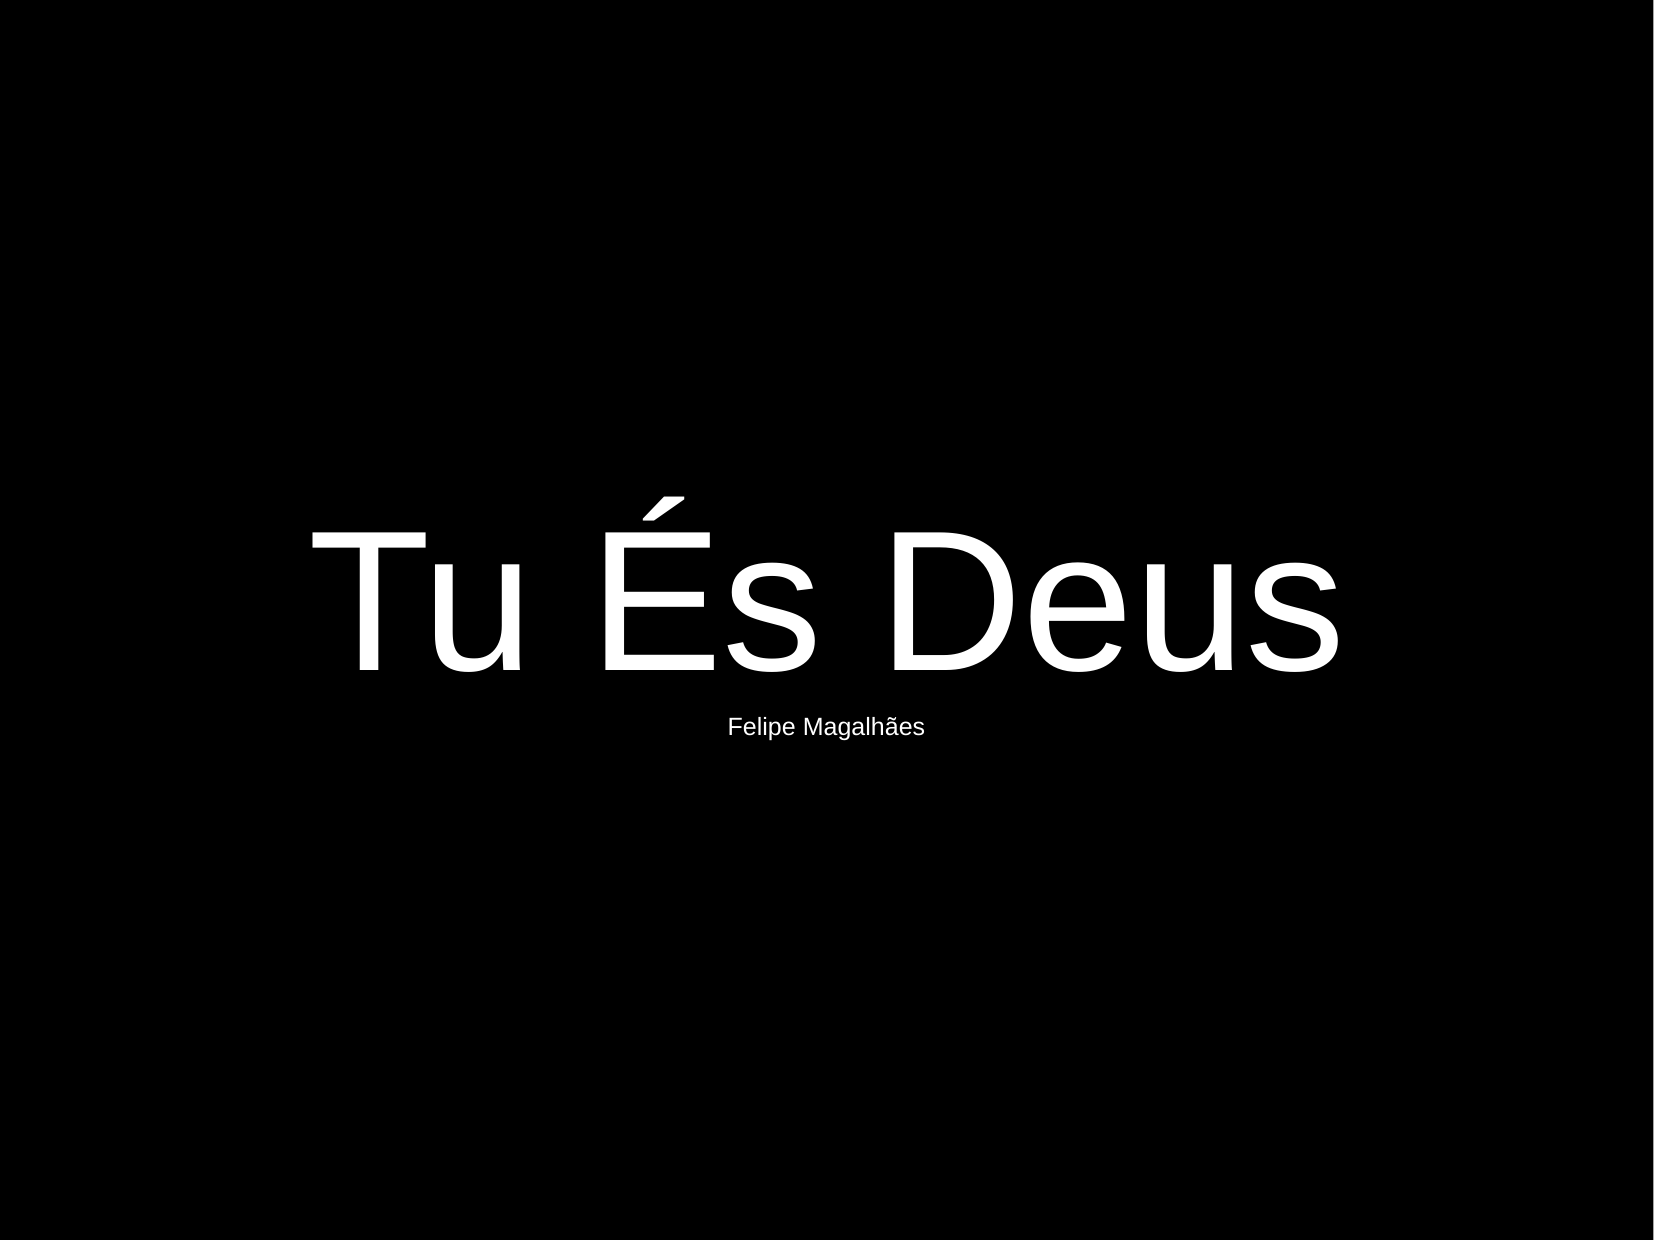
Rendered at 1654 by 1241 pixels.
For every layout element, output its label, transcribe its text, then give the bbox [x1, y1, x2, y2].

subtitle Tu És Deus Felipe Magalhães [82, 49, 1571, 1182]
